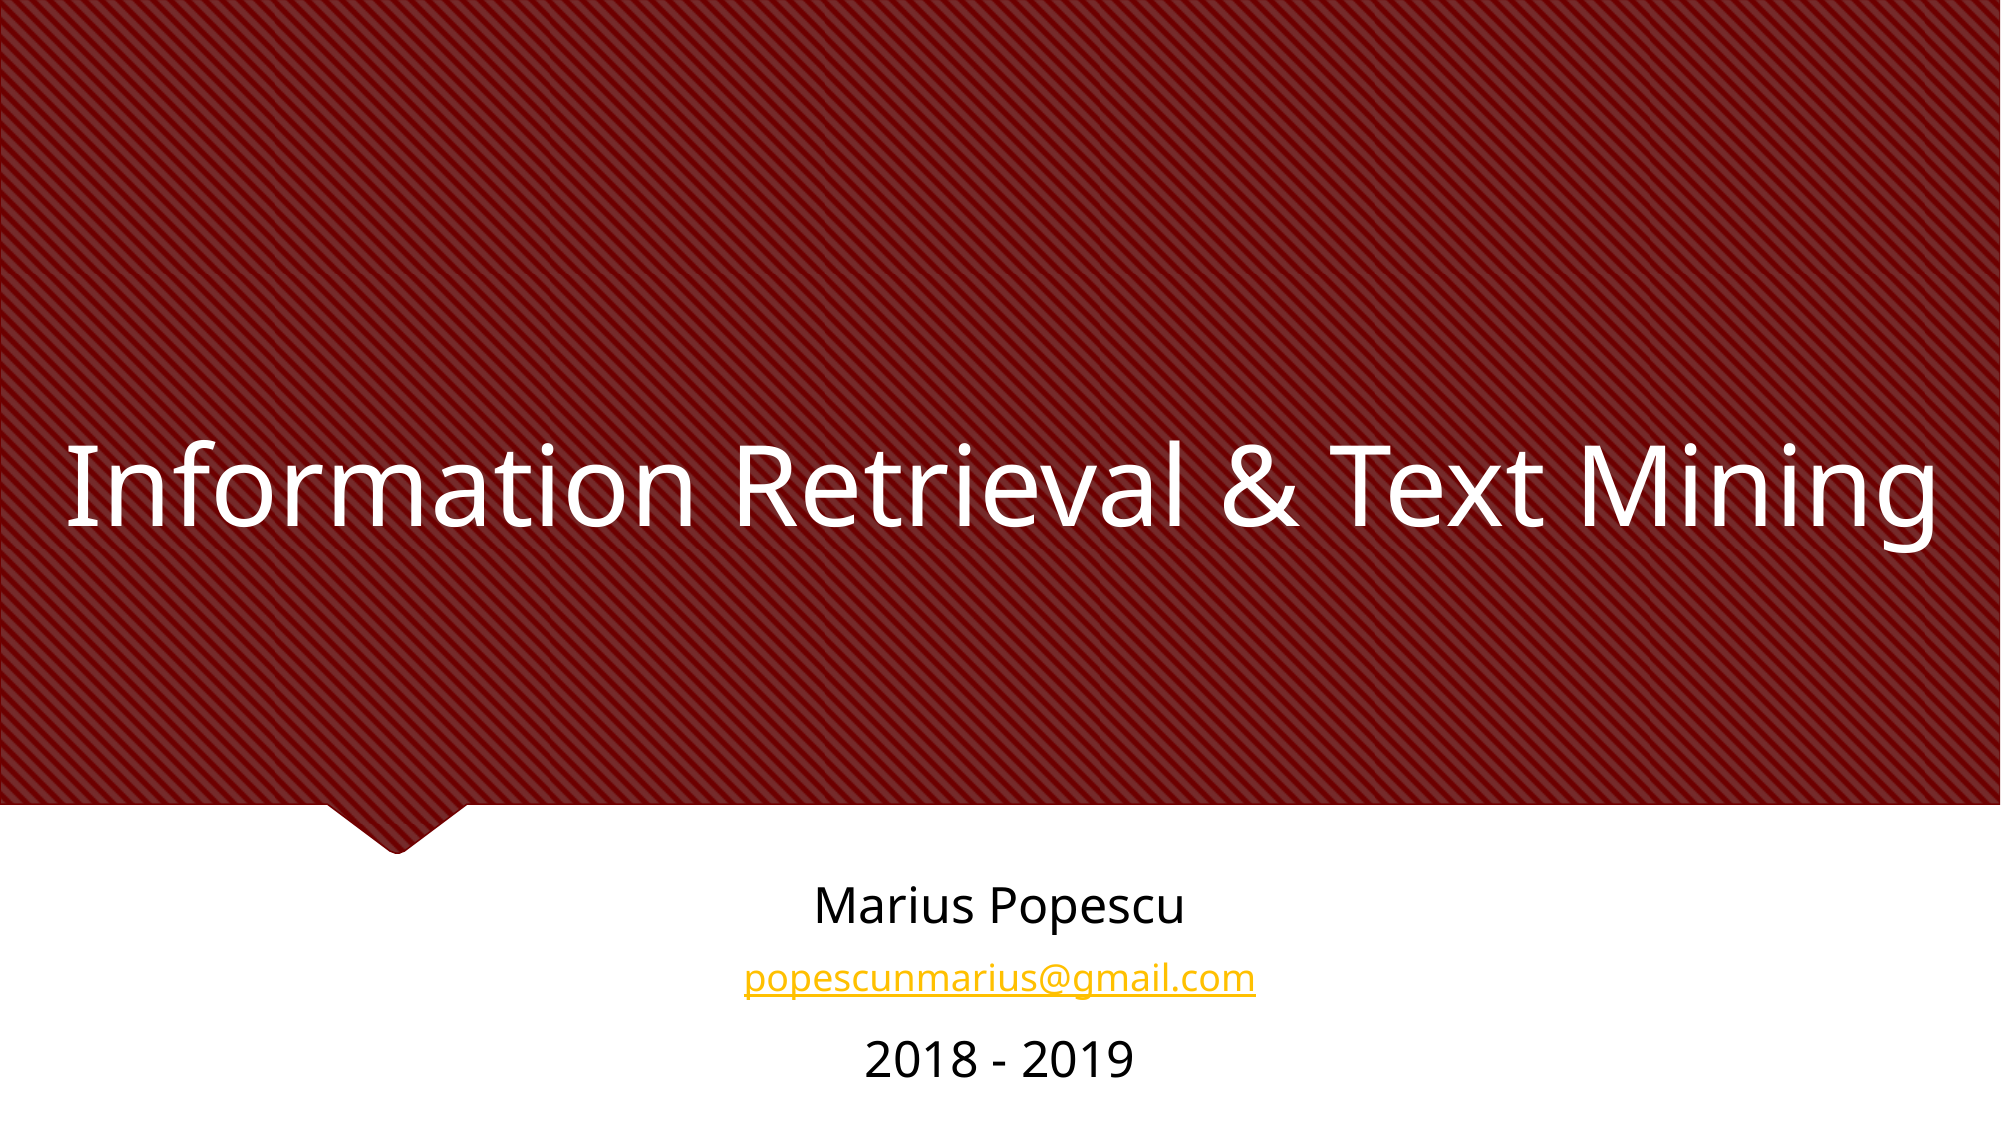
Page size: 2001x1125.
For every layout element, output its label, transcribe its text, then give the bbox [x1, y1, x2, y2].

title Information Retrieval & Text Mining [23, 237, 1985, 726]
picture [1, 1, 1999, 852]
subtitle Marius Popescu popescunmarius@gmail.com 2018 - 2019 [132, 866, 1868, 1096]
